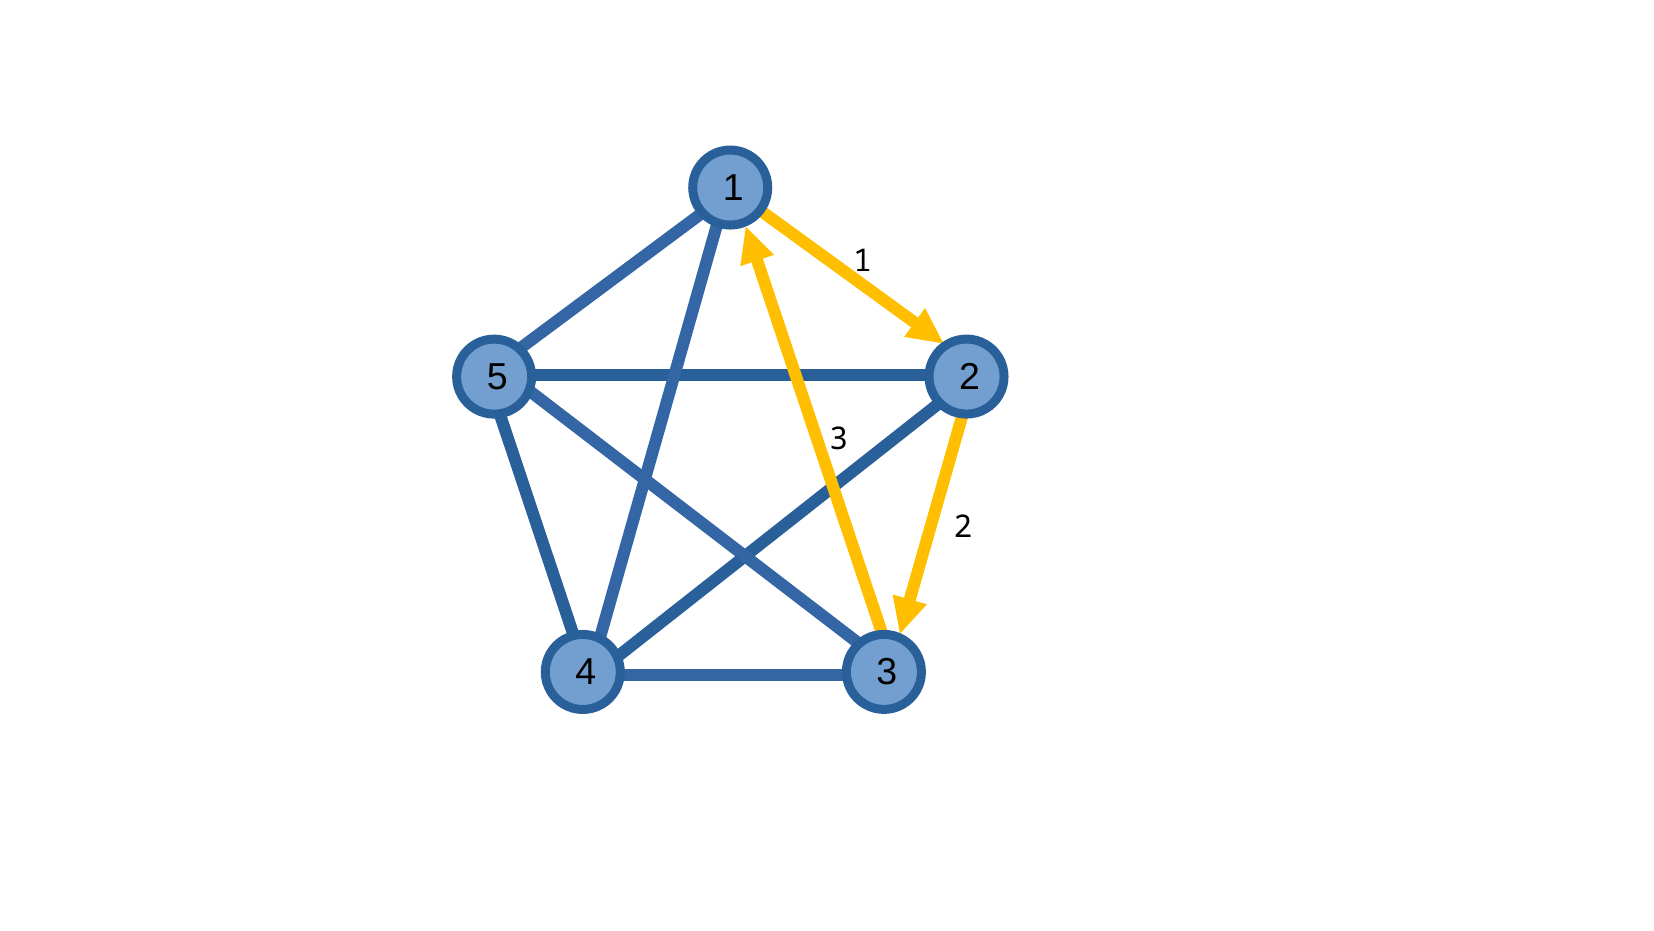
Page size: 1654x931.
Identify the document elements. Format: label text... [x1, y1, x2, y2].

text_box 2 [928, 339, 1005, 415]
text_box 1 [838, 231, 886, 281]
text_box 1 [692, 150, 768, 226]
text_box 2 [938, 496, 986, 547]
text_box 3 [814, 408, 862, 458]
text_box 5 [456, 339, 532, 415]
text_box 4 [545, 634, 621, 710]
text_box 3 [846, 634, 922, 710]
